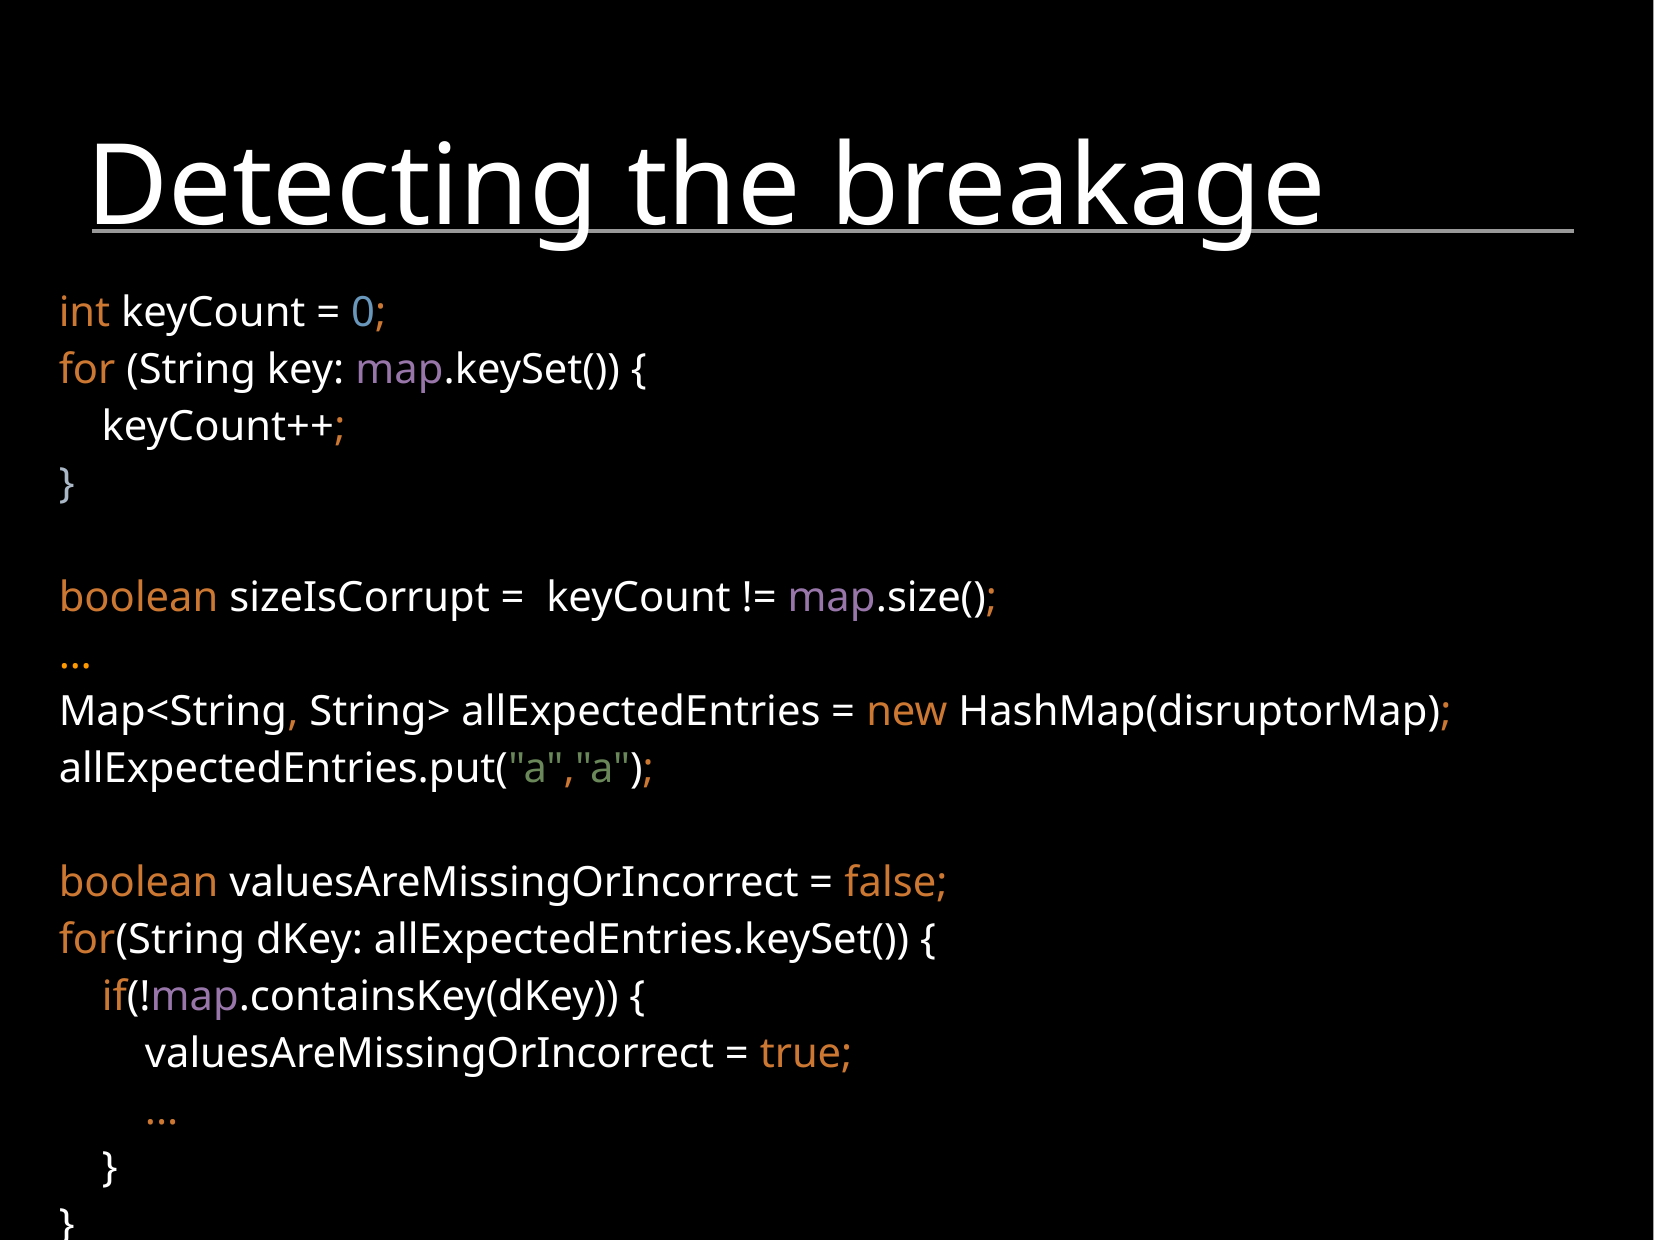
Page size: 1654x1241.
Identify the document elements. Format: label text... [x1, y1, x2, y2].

text_box int keyCount = 0; for (String key: map.keySet()) { keyCount++; } boolean sizeIsCorrupt = keyCount != map.size(); … Map<String, String> allExpectedEntries = new HashMap(disruptorMap); allExpectedEntries.put("a","a"); boolean valuesAreMissingOrIncorrect = false; for(String dKey: allExpectedEntries.keySet()) { if(!map.containsKey(dKey)) { valuesAreMissingOrIncorrect = true; ... } } [44, 274, 1613, 1147]
title Detecting the breakage [86, 112, 1576, 249]
